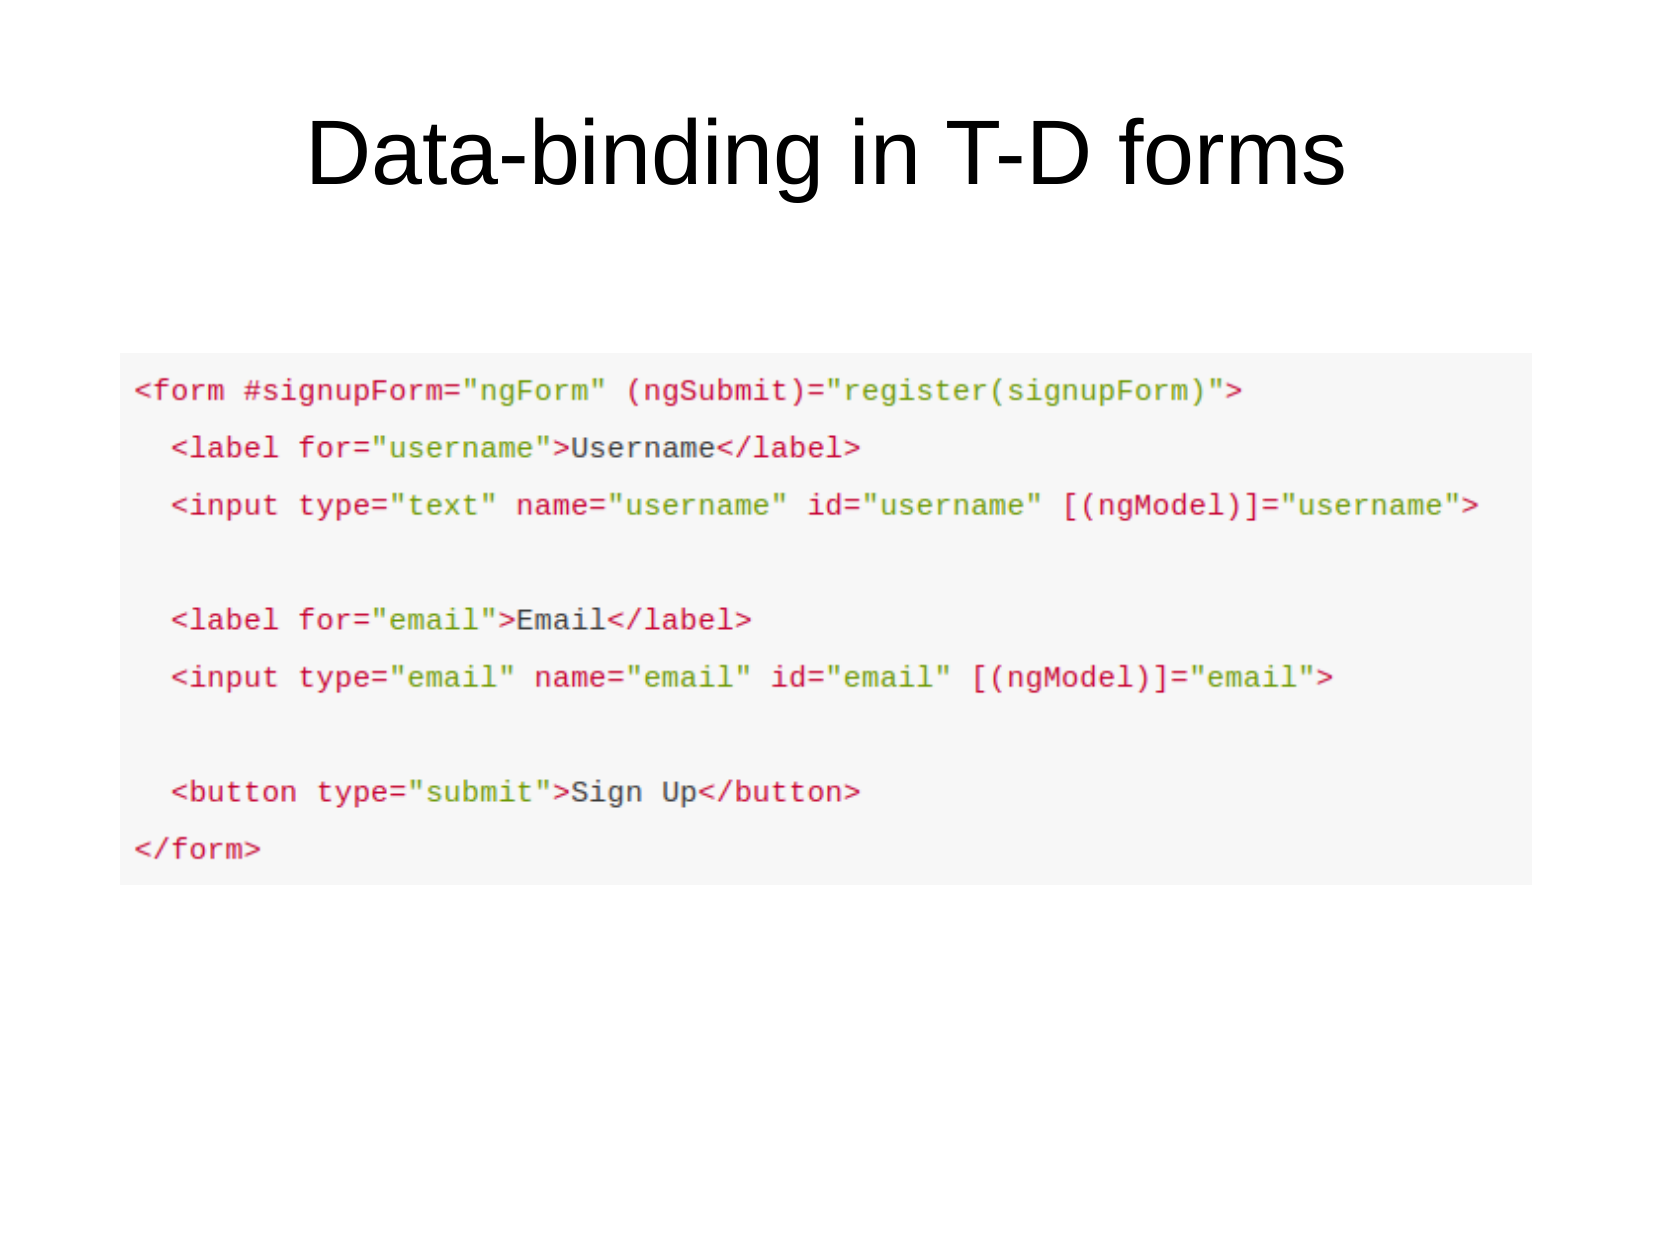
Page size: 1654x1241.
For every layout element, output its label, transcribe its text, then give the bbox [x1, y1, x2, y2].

title Data-binding in T-D forms [82, 49, 1571, 257]
picture [120, 353, 1532, 886]
